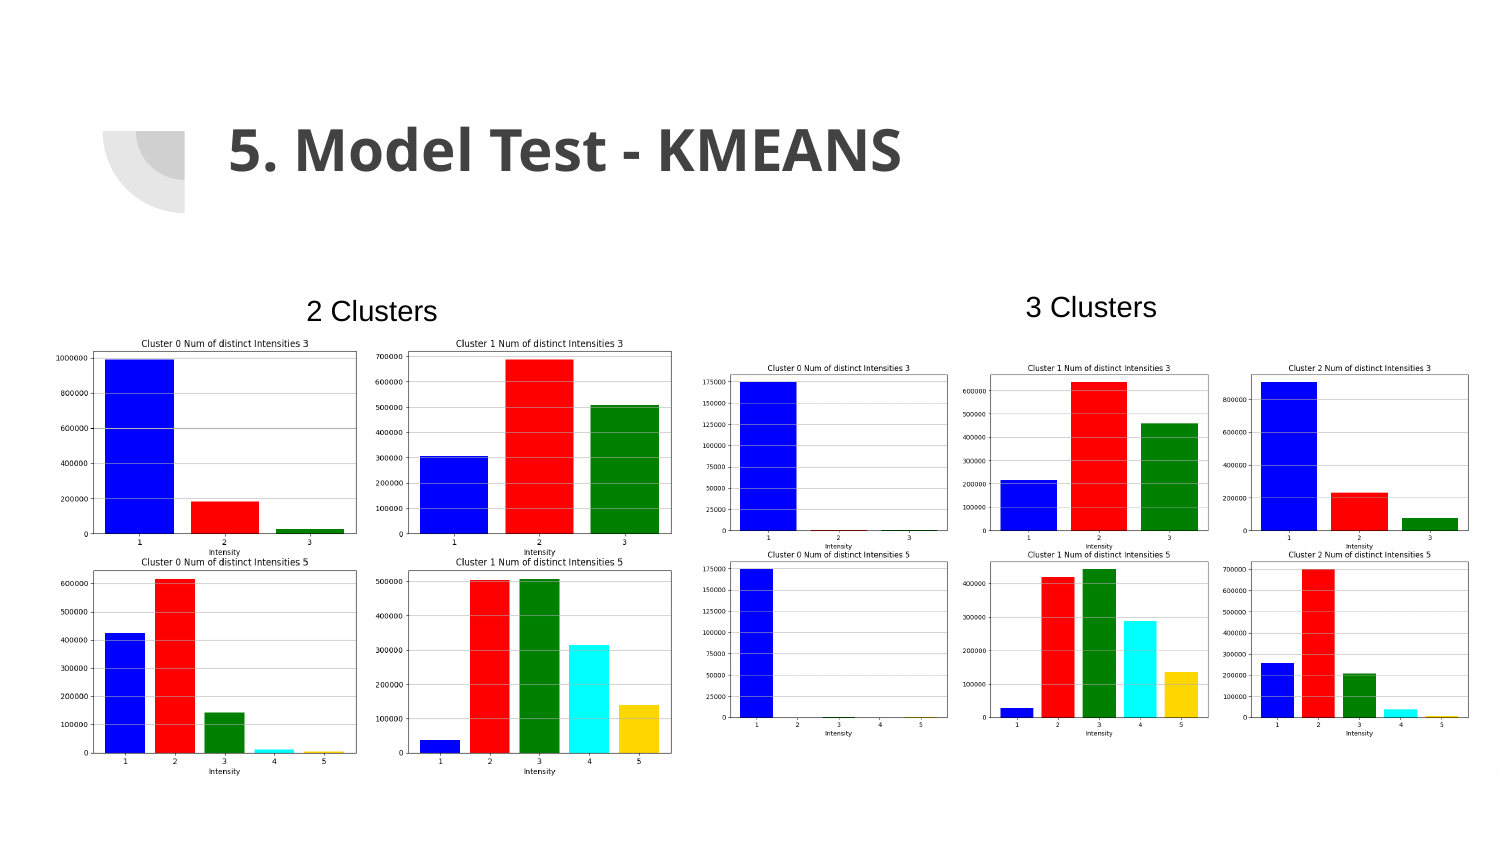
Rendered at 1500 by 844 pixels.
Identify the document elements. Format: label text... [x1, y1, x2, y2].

text_box 2 Clusters [291, 277, 496, 334]
text_box 3 Clusters [1010, 272, 1201, 330]
title 5. Model Test - KMEANS [213, 98, 1368, 263]
picture [0, 287, 1500, 819]
